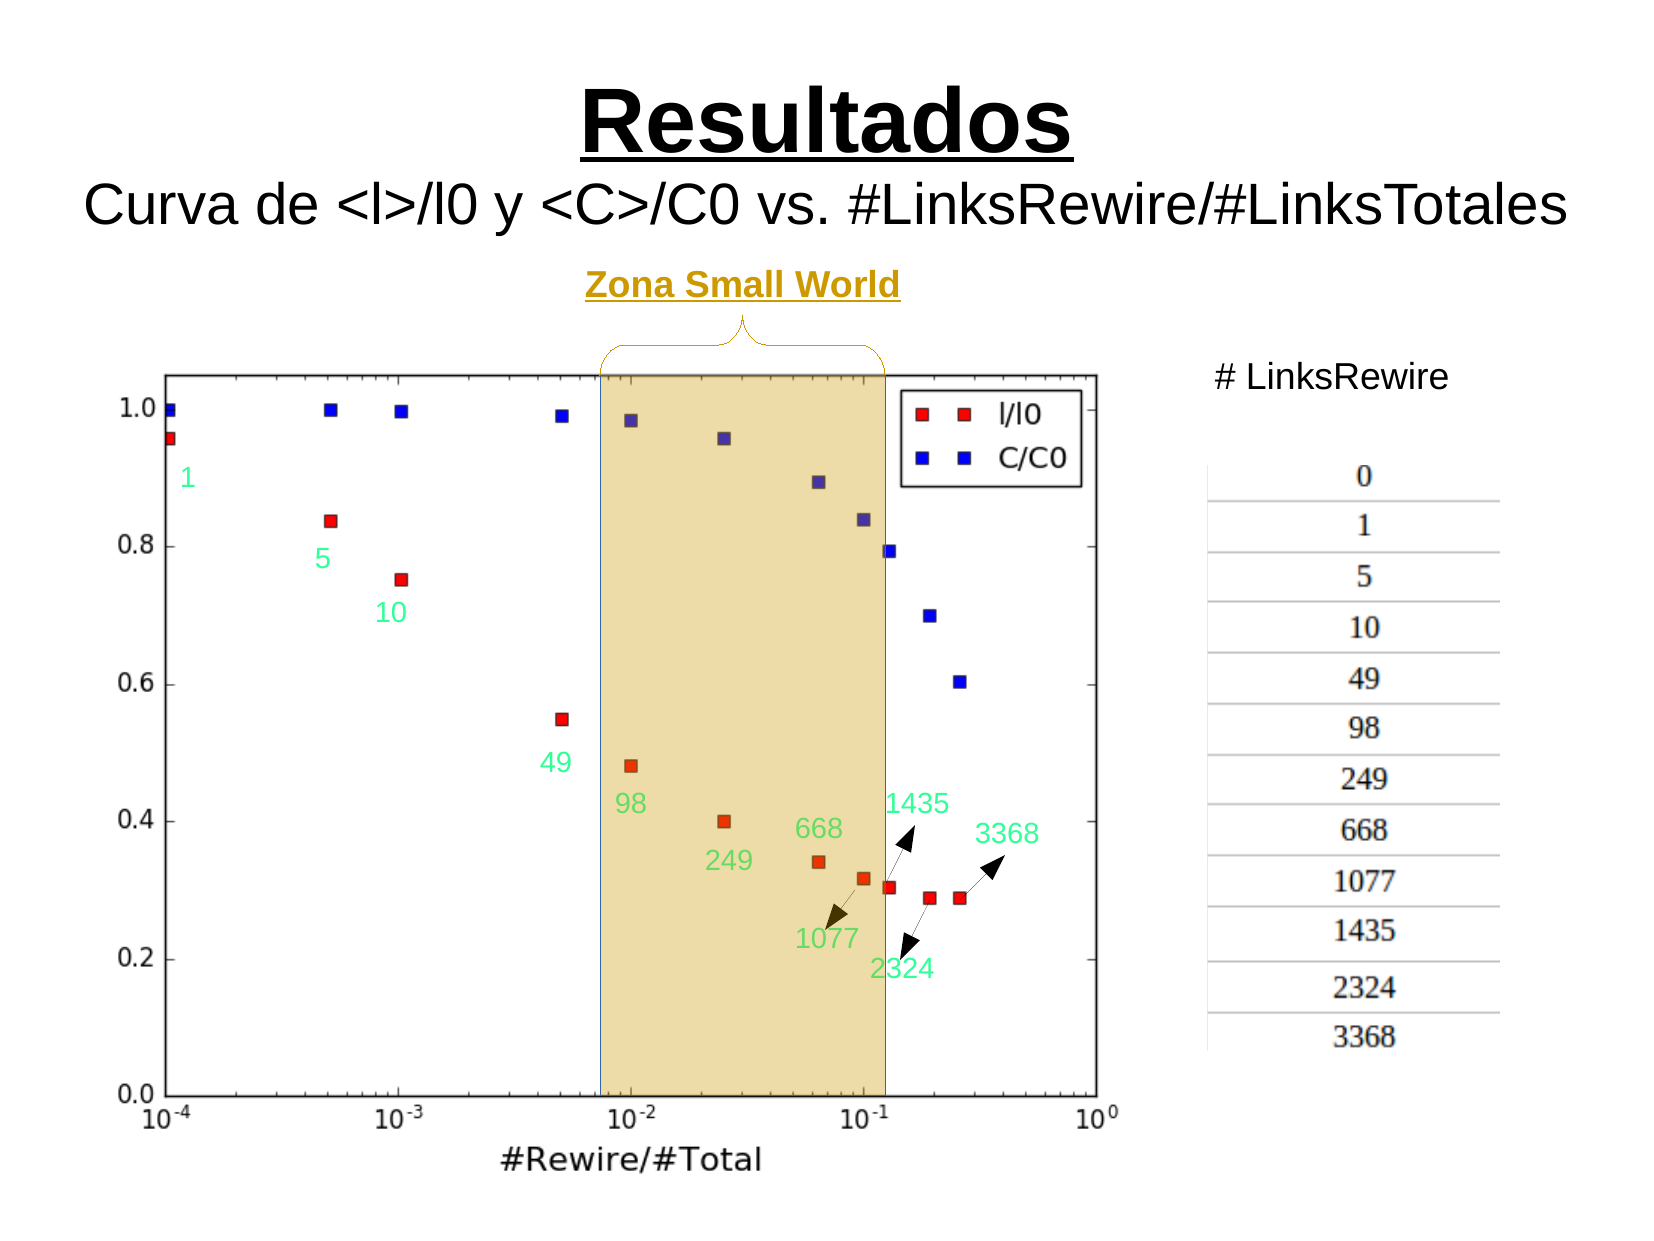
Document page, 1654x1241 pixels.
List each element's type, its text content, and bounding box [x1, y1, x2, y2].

text_box 10 [360, 588, 436, 646]
text_box Zona Small World [570, 256, 961, 356]
text_box 1 [165, 453, 226, 507]
title Resultados Curva de <l>/l0 y <C>/C0 vs. #LinksRewire/#LinksTotales [82, 49, 1571, 257]
text_box 3368 [960, 810, 1066, 901]
text_box # LinksRewire [1200, 348, 1576, 406]
text_box 5 [300, 534, 376, 589]
picture [105, 331, 1126, 1186]
text_box 2324 [886, 945, 961, 993]
text_box 49 [525, 738, 600, 796]
text_box 1435 [886, 780, 966, 860]
picture [1207, 465, 1501, 1051]
text_box [600, 375, 886, 1096]
